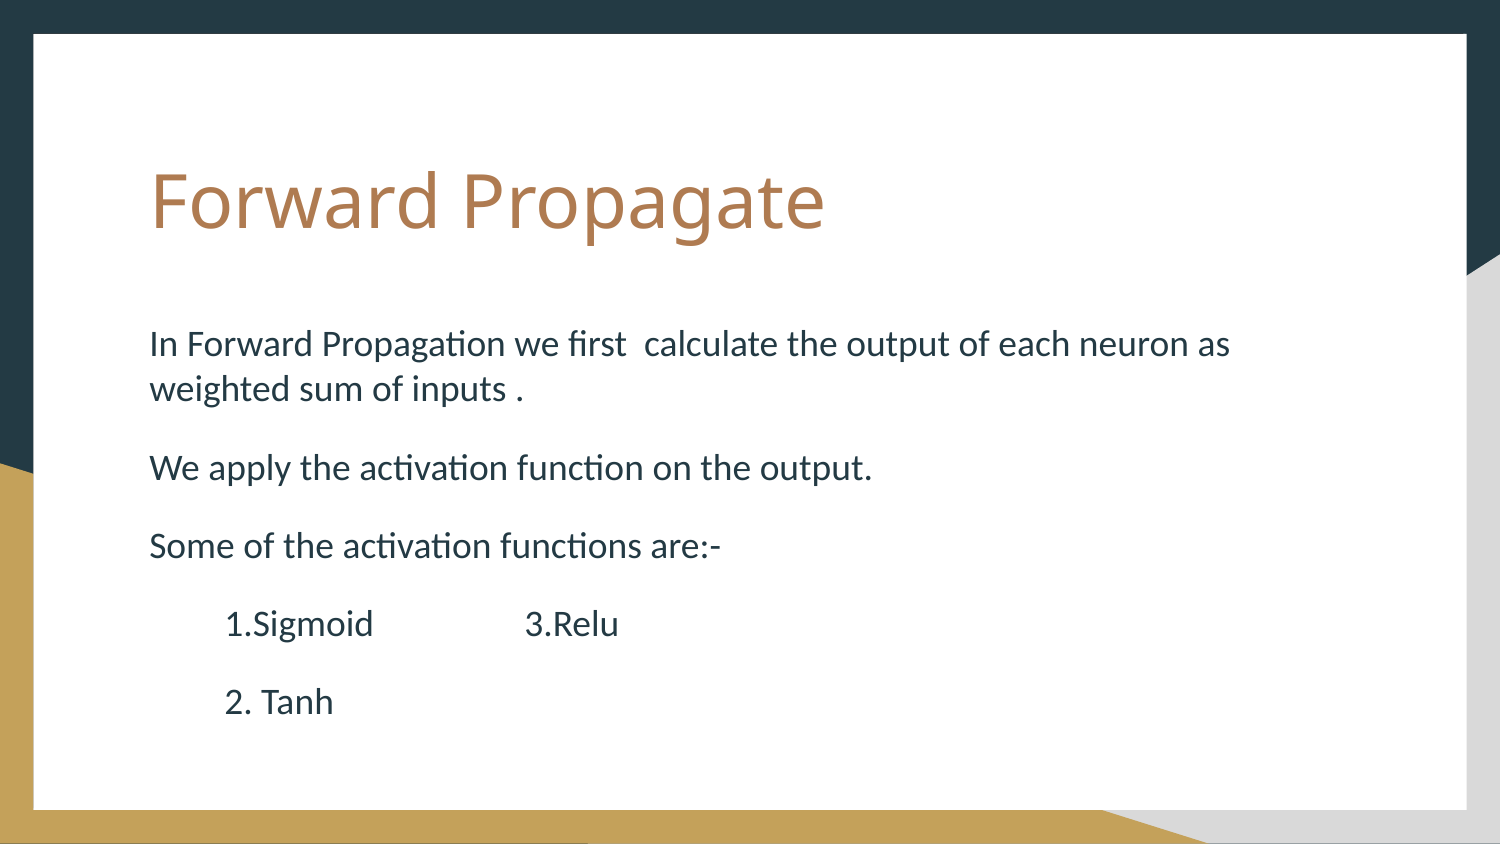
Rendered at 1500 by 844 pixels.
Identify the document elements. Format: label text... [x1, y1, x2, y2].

title Forward Propagate [134, 138, 1366, 296]
list In Forward Propagation we first calculate the output of each neuron as weighted sum of inputs . We apply the activation function on the output. Some of the activation functions are:- 1.Sigmoid 3.Relu 2. Tanh [134, 304, 1366, 771]
